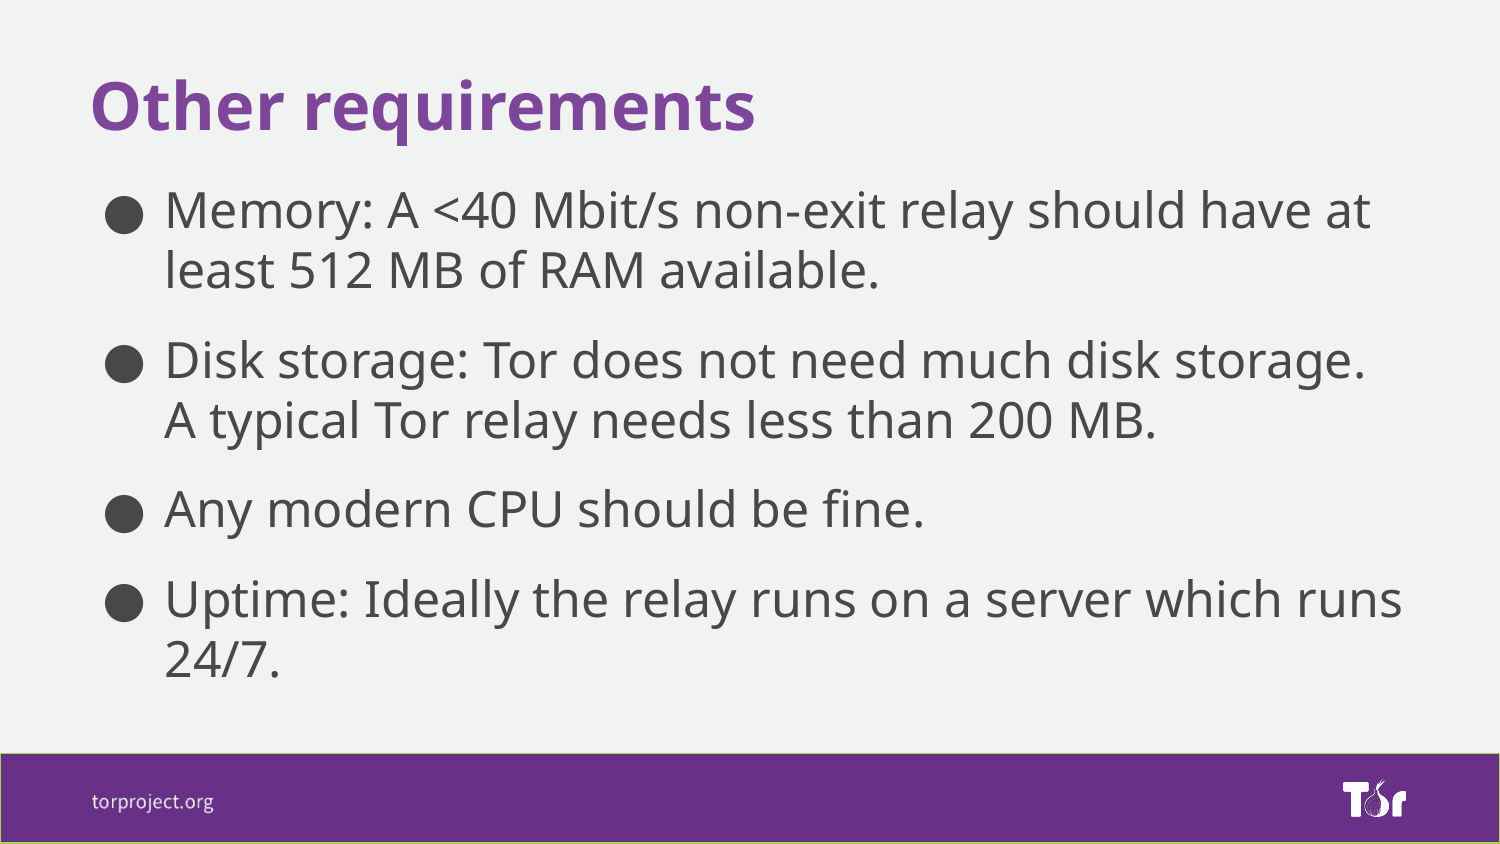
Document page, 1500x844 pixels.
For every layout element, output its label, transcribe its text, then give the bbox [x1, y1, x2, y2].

picture [75, 780, 604, 821]
picture [1343, 778, 1406, 817]
text_box Memory: A <40 Mbit/s non-exit relay should have at least 512 MB of RAM available. Disk storage: Tor does not need much disk storage. A typical Tor relay needs less than 200 MB. Any modern CPU should be fine. Uptime: Ideally the relay runs on a server which runs 24/7. [75, 171, 1425, 728]
text_box Other requirements [75, 33, 1425, 171]
